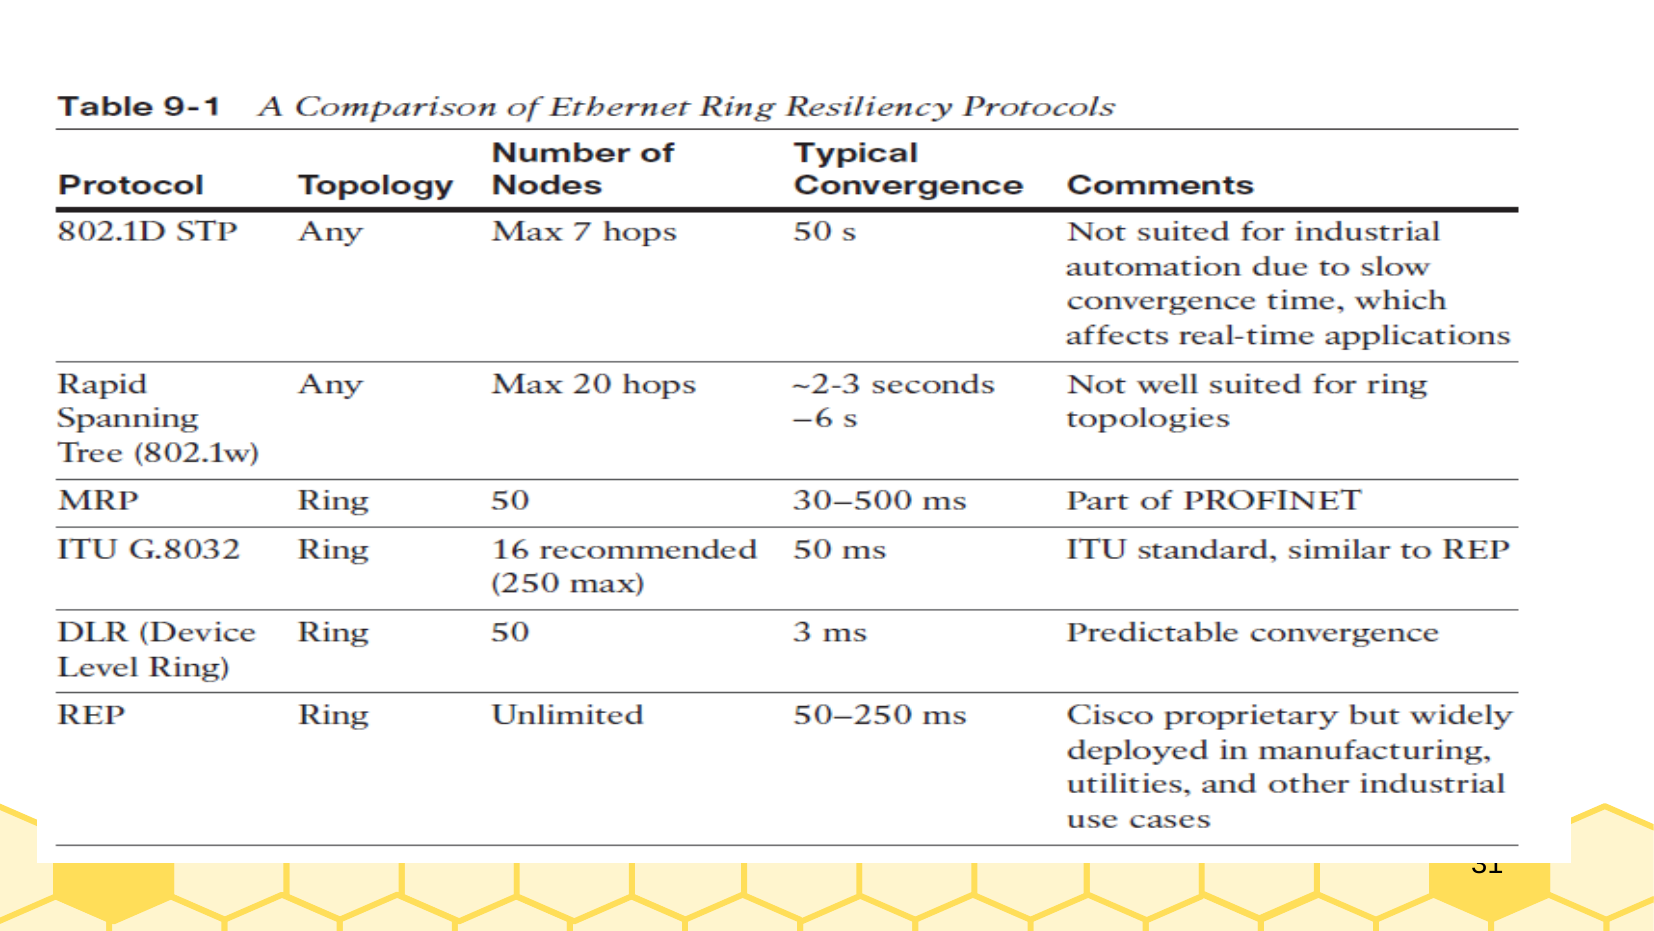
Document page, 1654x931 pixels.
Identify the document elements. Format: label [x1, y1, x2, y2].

picture [37, 74, 1571, 863]
